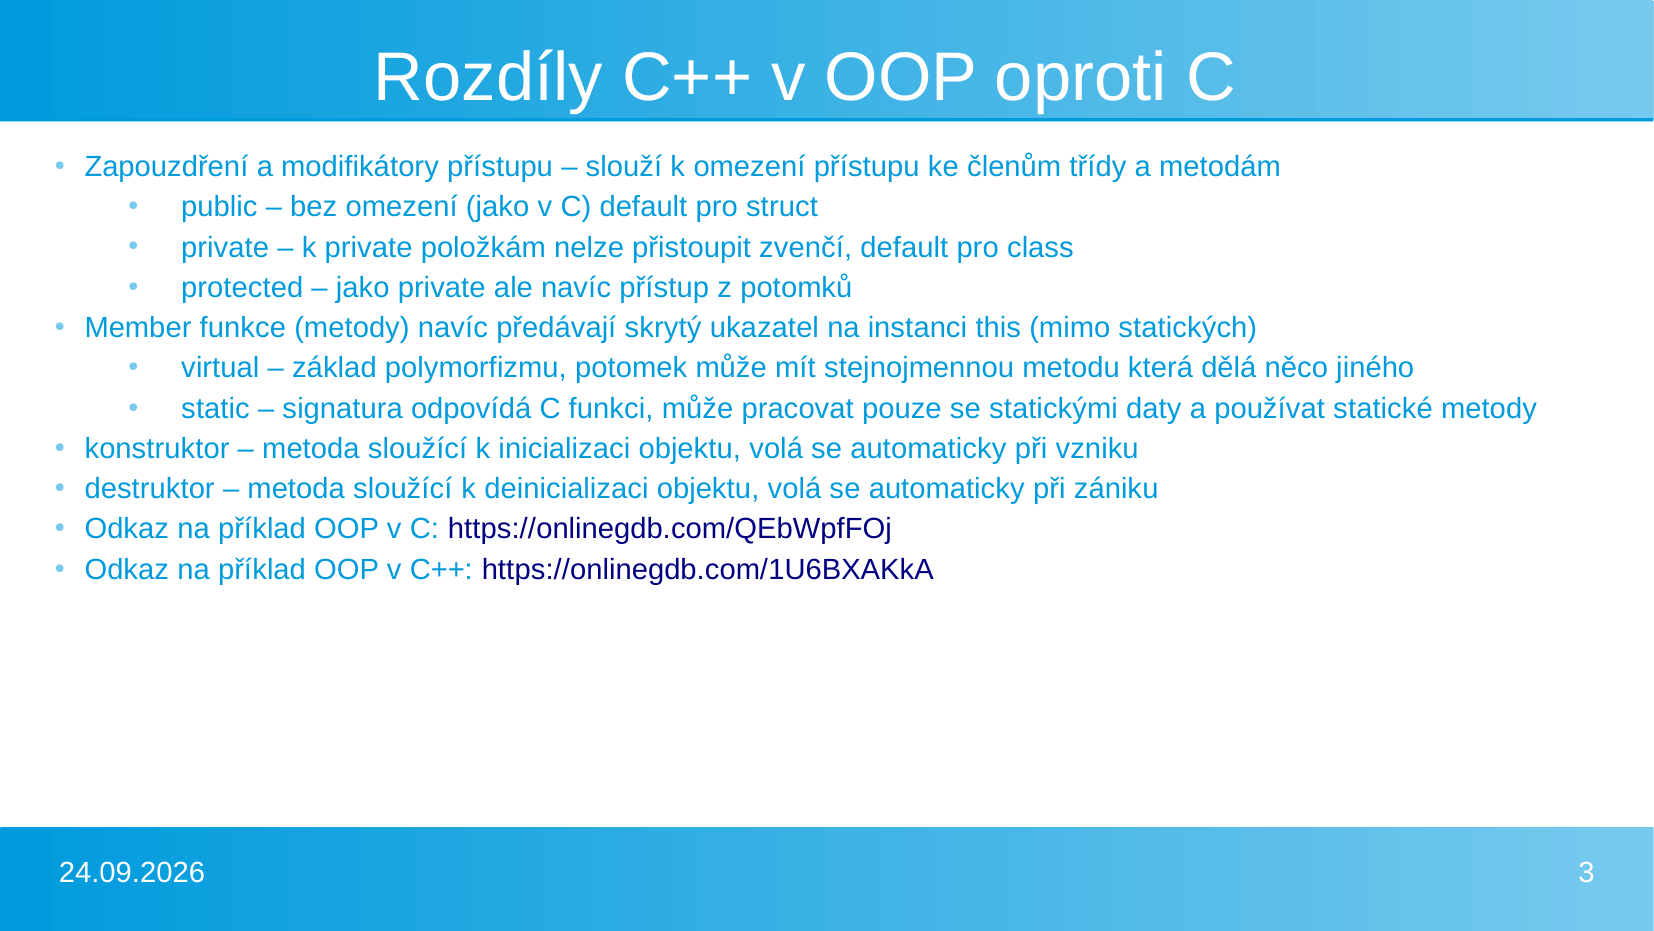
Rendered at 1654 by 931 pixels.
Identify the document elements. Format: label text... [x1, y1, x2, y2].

title Rozdíly C++ v OOP oproti C [37, 37, 1573, 116]
list Zapouzdření a modifikátory přístupu – slouží k omezení přístupu ke členům třídy a metodám public – bez omezení (jako v C) default pro struct private – k private položkám nelze přistoupit zvenčí, default pro class protected – jako private ale navíc přístup z potomků Member funkce (metody) navíc předávají skrytý ukazatel na instanci this (mimo statických) virtual – základ polymorfizmu, potomek může mít stejnojmennou metodu která dělá něco jiného static – signatura odpovídá C funkci, může pracovat pouze se statickými daty a používat statické metody konstruktor – metoda sloužící k inicializaci objektu, volá se automaticky při vzniku destruktor – metoda sloužící k deinicializaci objektu, volá se automaticky při zániku Odkaz na příklad OOP v C: https://onlinegdb.com/QEbWpfFOj Odkaz na příklad OOP v C++: https://onlinegdb.com/1U6BXAKkA [39, 150, 1576, 751]
